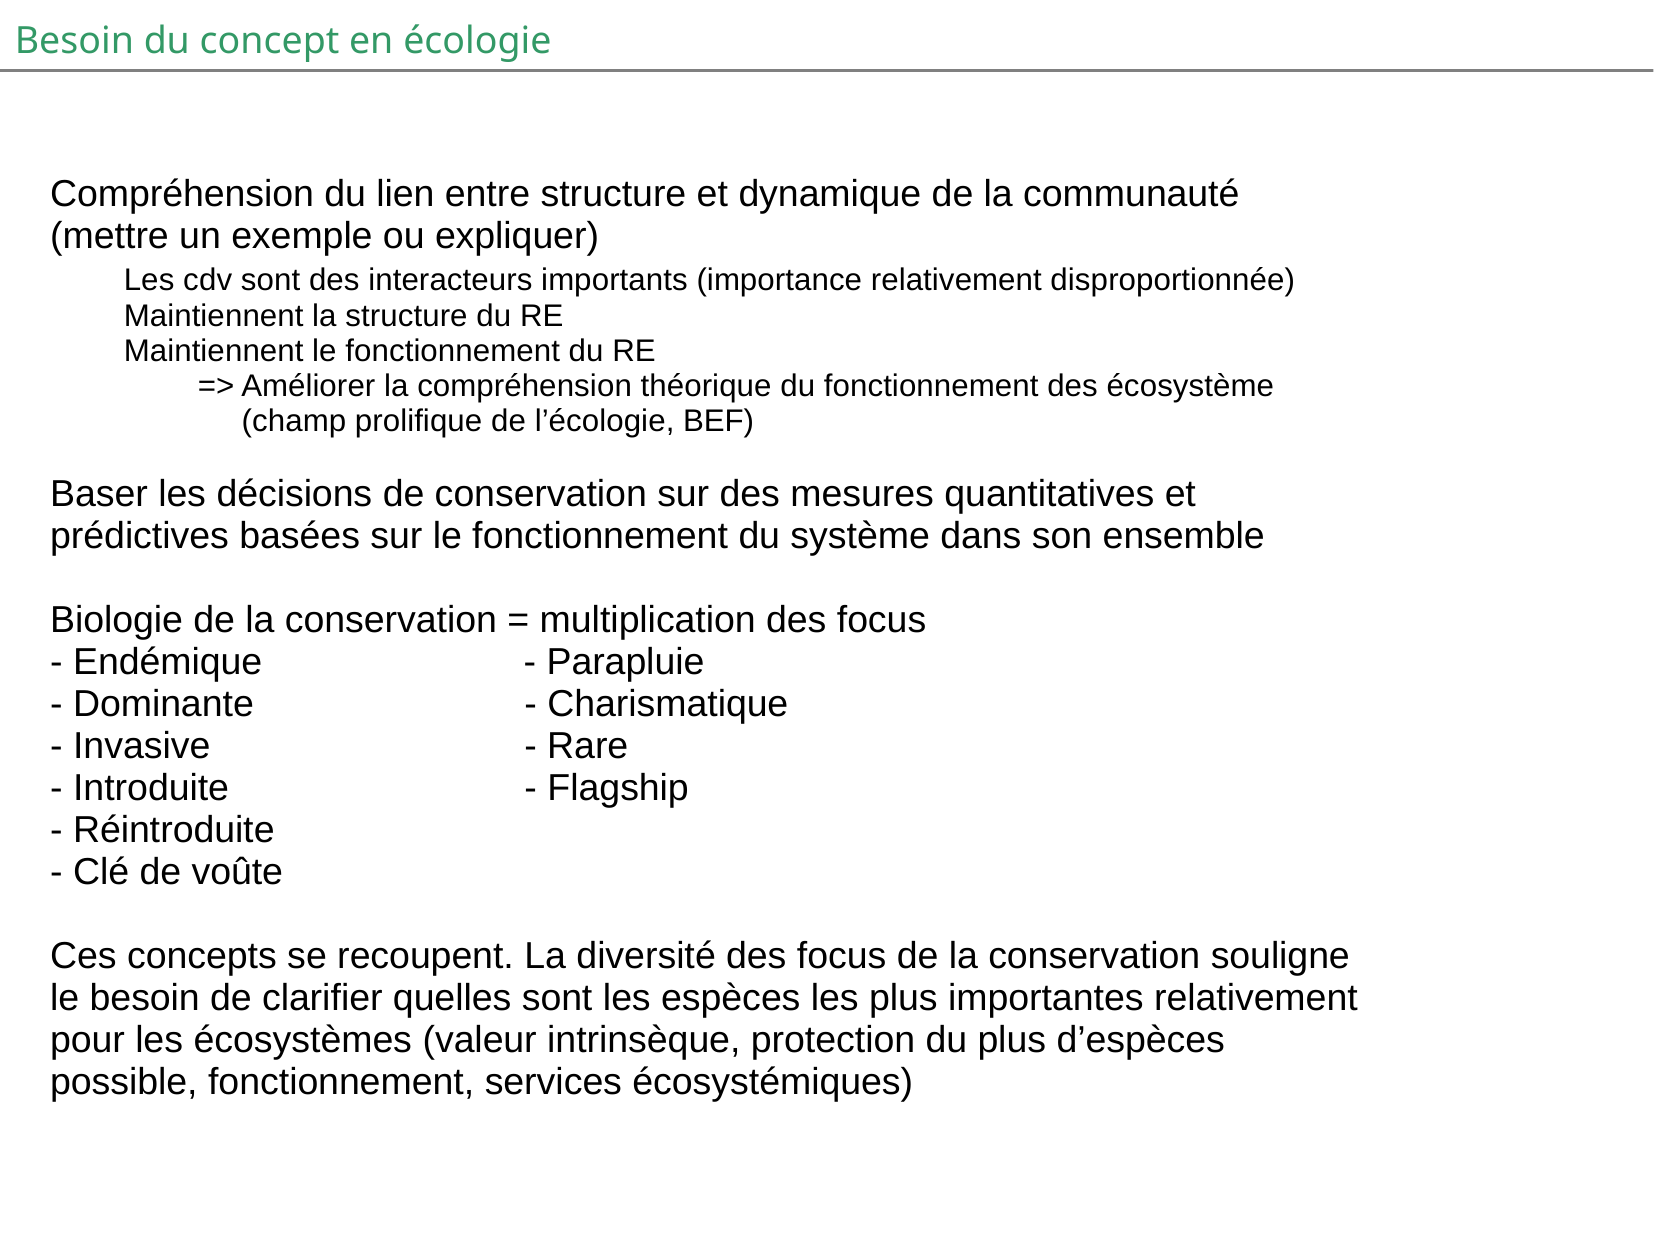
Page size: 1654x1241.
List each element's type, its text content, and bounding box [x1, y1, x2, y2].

text_box Compréhension du lien entre structure et dynamique de la communauté (mettre un exemple ou expliquer) Les cdv sont des interacteurs importants (importance relativement disproportionnée) Maintiennent la structure du RE Maintiennent le fonctionnement du RE => Améliorer la compréhension théorique du fonctionnement des écosystème (champ prolifique de l’écologie, BEF) Baser les décisions de conservation sur des mesures quantitatives et prédictives basées sur le fonctionnement du système dans son ensemble Biologie de la conservation = multiplication des focus - Endémique - Parapluie - Dominante - Charismatique - Invasive - Rare - Introduite - Flagship - Réintroduite - Clé de voûte Ces concepts se recoupent. La diversité des focus de la conservation souligne le besoin de clarifier quelles sont les espèces les plus importantes relativement pour les écosystèmes (valeur intrinsèque, protection du plus d’espèces possible, fonctionnement, services écosystémiques) [35, 165, 1382, 1194]
text_box Besoin du concept en écologie [0, 5, 1654, 65]
